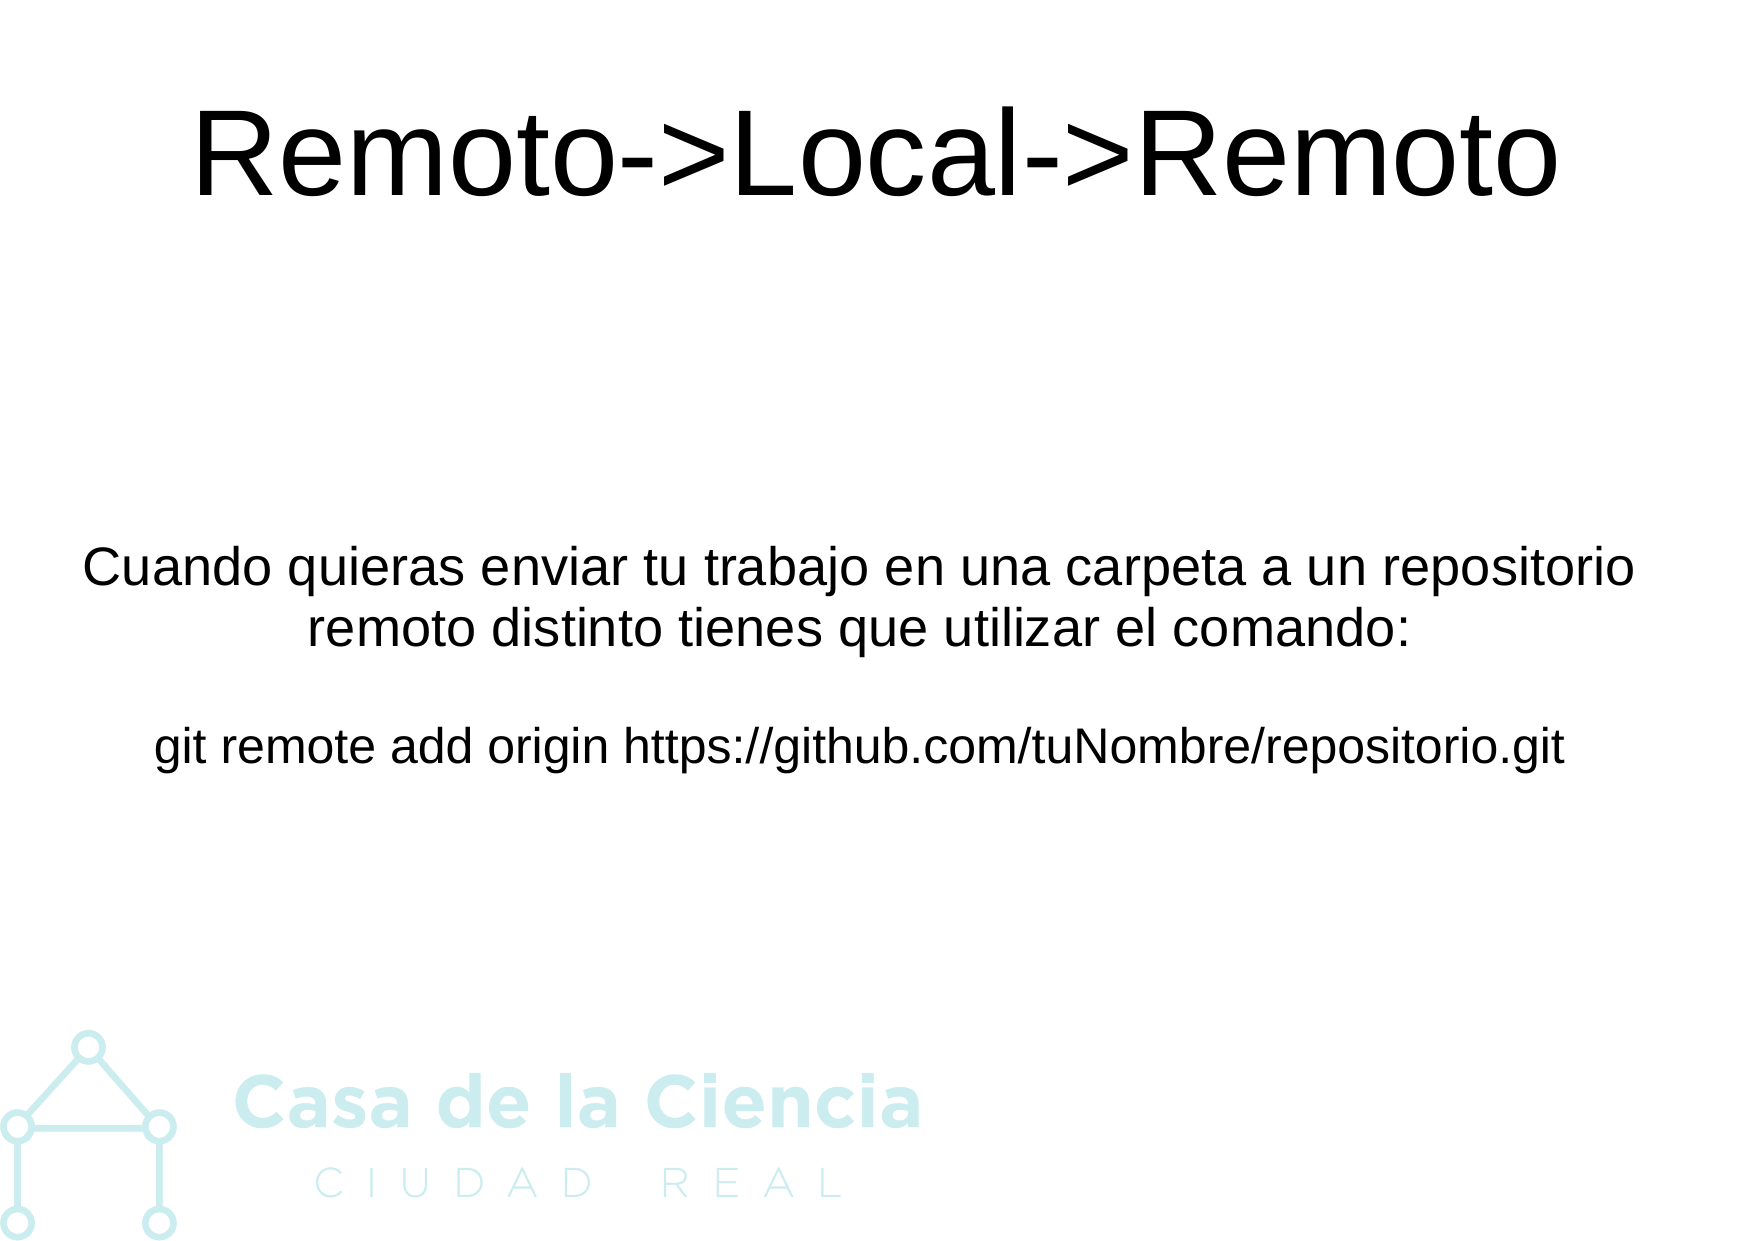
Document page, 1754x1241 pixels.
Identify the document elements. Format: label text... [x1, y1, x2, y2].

subtitle Cuando quieras enviar tu trabajo en una carpeta a un repositorio remoto distinto tienes que utilizar el comando: git remote add origin https://github.com/tuNombre/repositorio.git [70, 259, 1650, 1052]
title Remoto->Local->Remoto [87, 49, 1667, 257]
